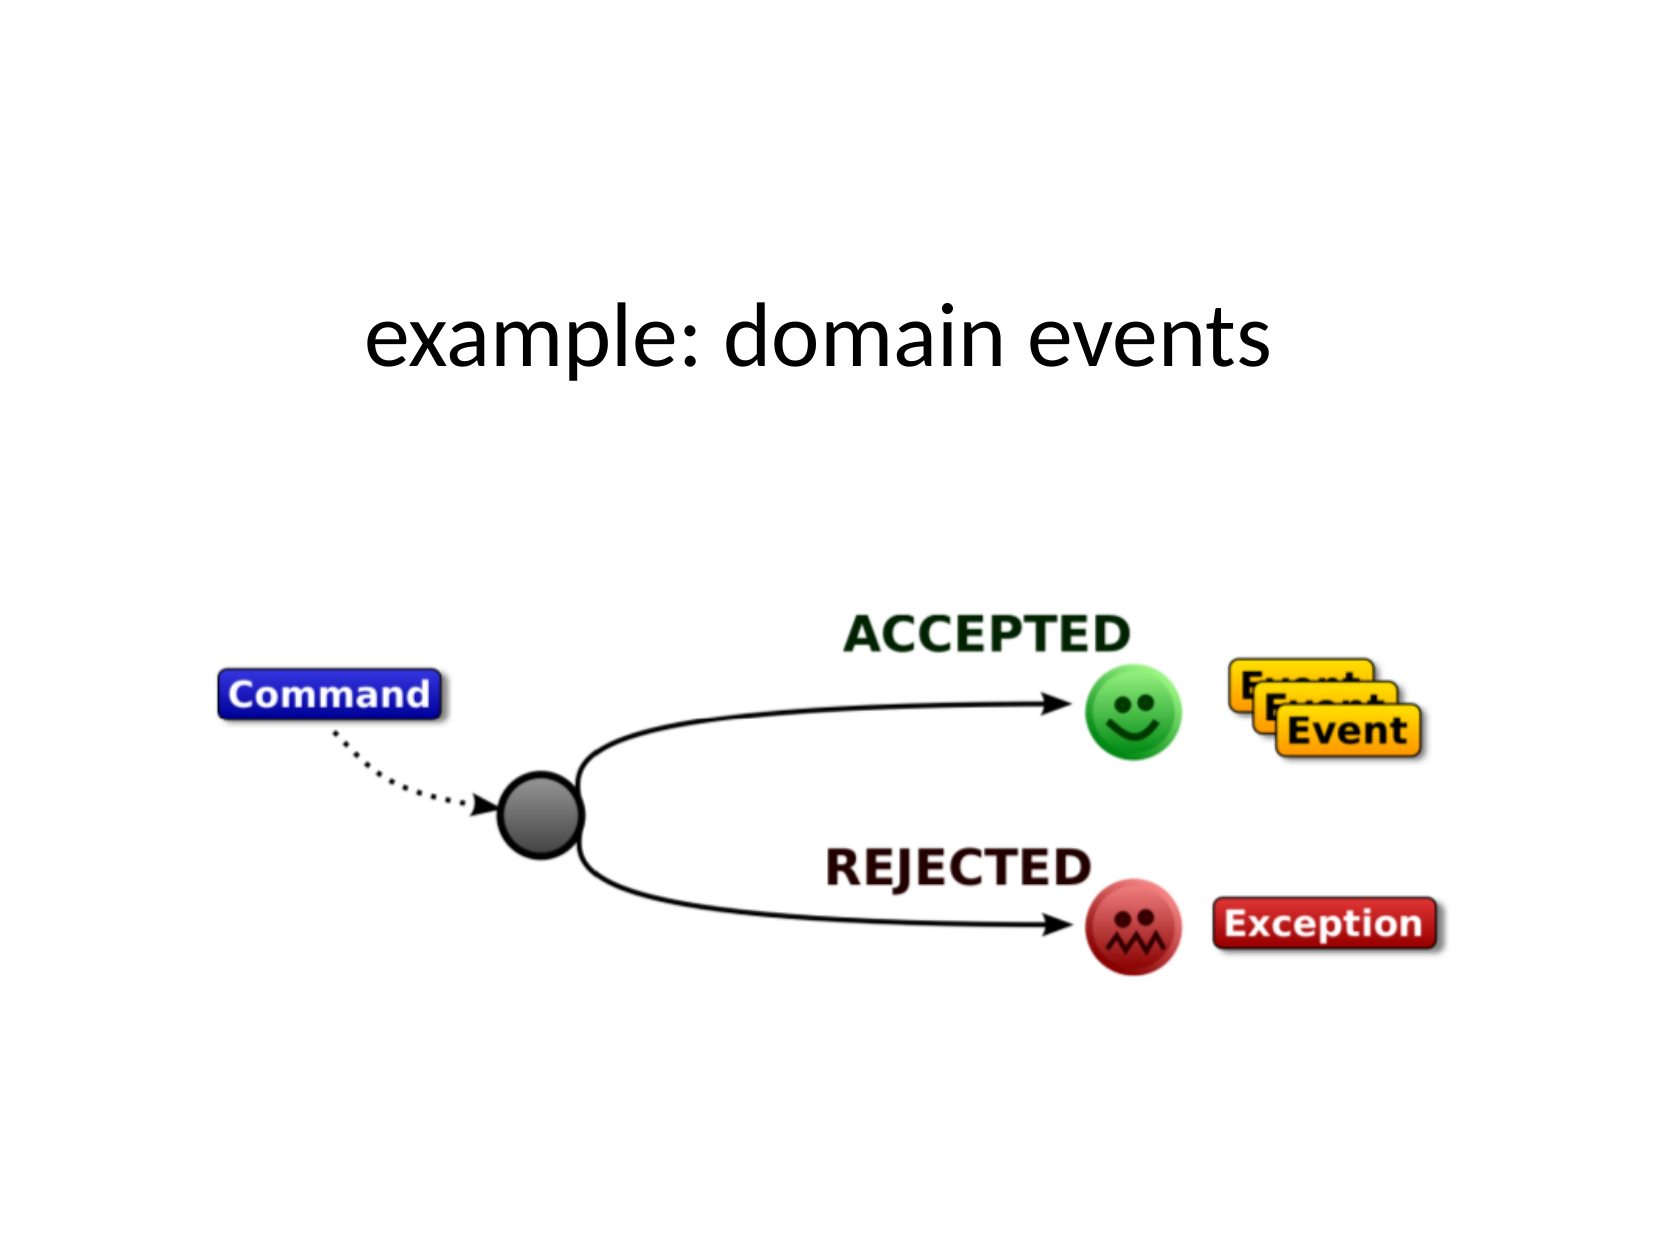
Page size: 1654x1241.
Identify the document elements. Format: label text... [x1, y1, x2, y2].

picture [160, 564, 1524, 1006]
title example: domain events [75, 240, 1564, 448]
